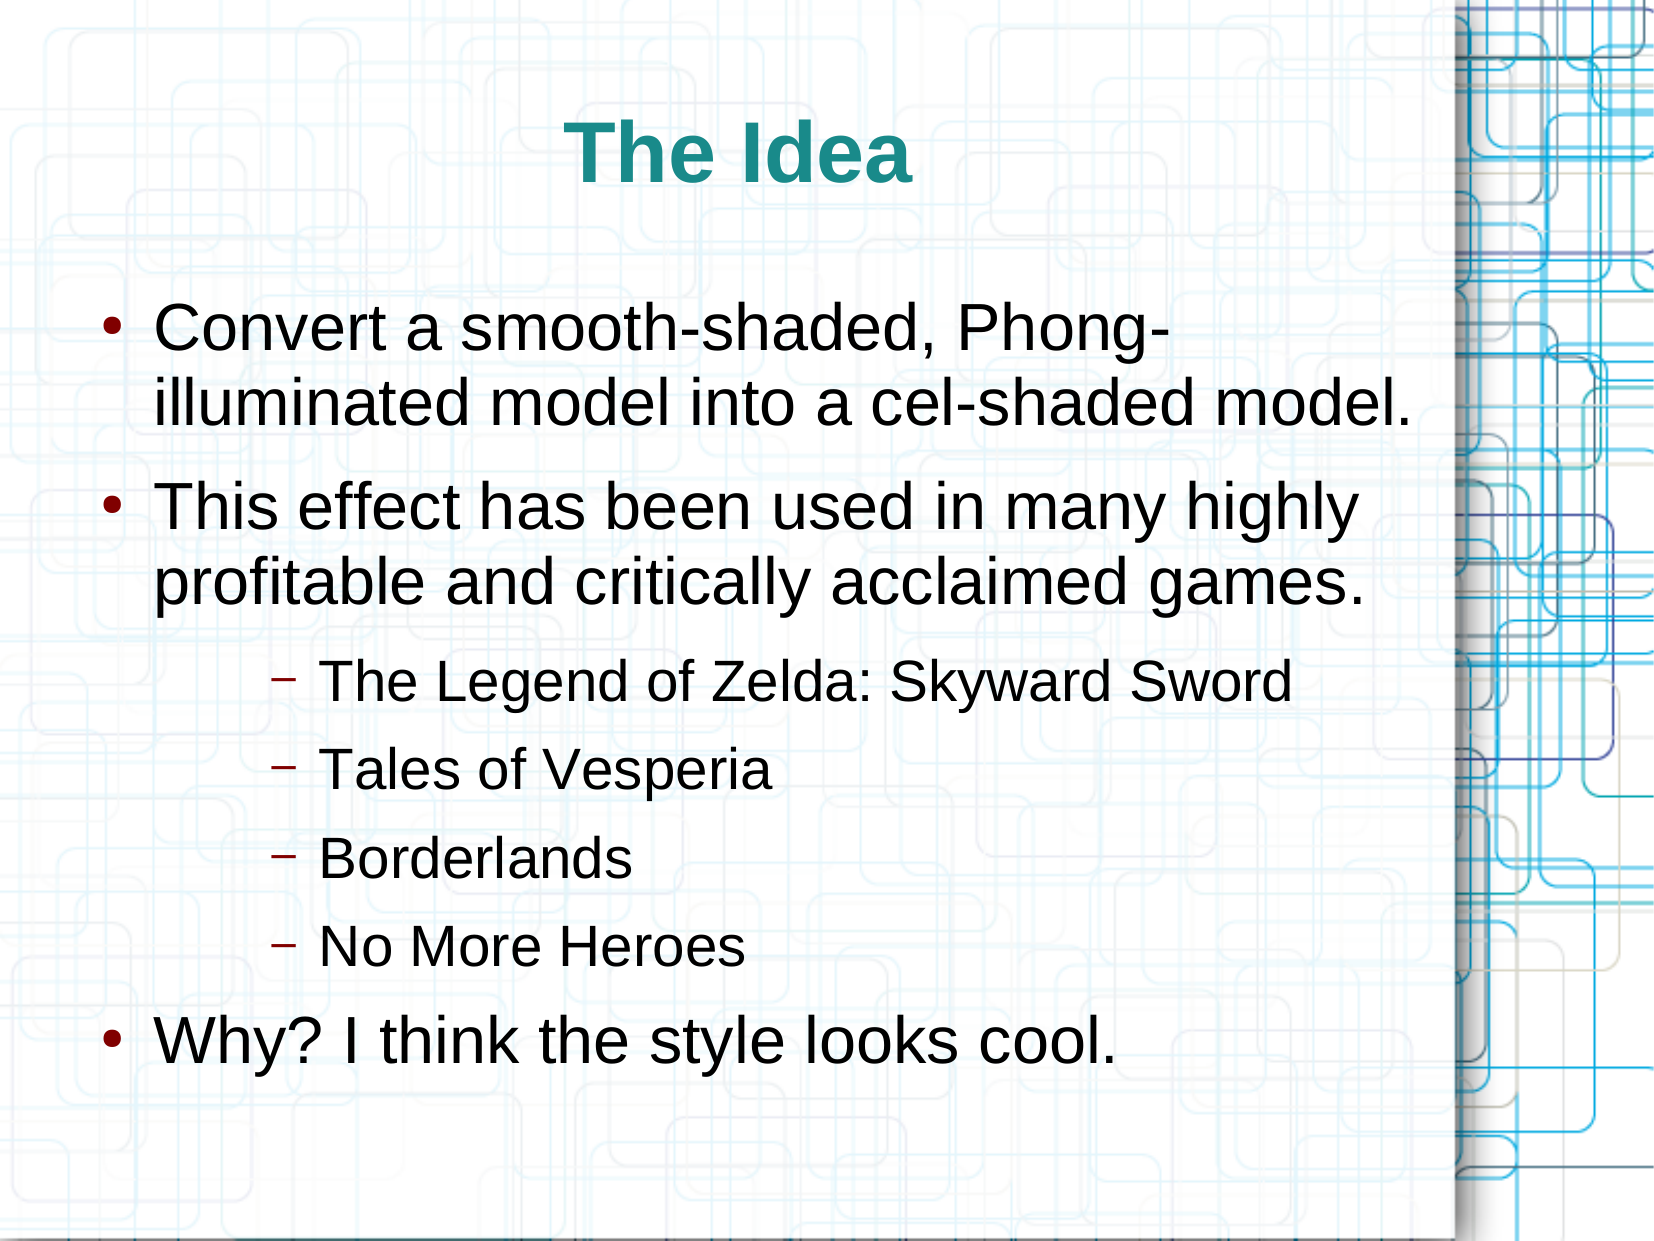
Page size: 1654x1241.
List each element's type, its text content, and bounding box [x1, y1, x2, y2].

title The Idea [59, 49, 1418, 257]
picture [0, 0, 1654, 1241]
list Convert a smooth-shaded, Phong-illuminated model into a cel-shaded model. This effect has been used in many highly profitable and critically acclaimed games. The Legend of Zelda: Skyward Sword Tales of Vesperia Borderlands No More Heroes Why? I think the style looks cool. [82, 290, 1418, 1109]
